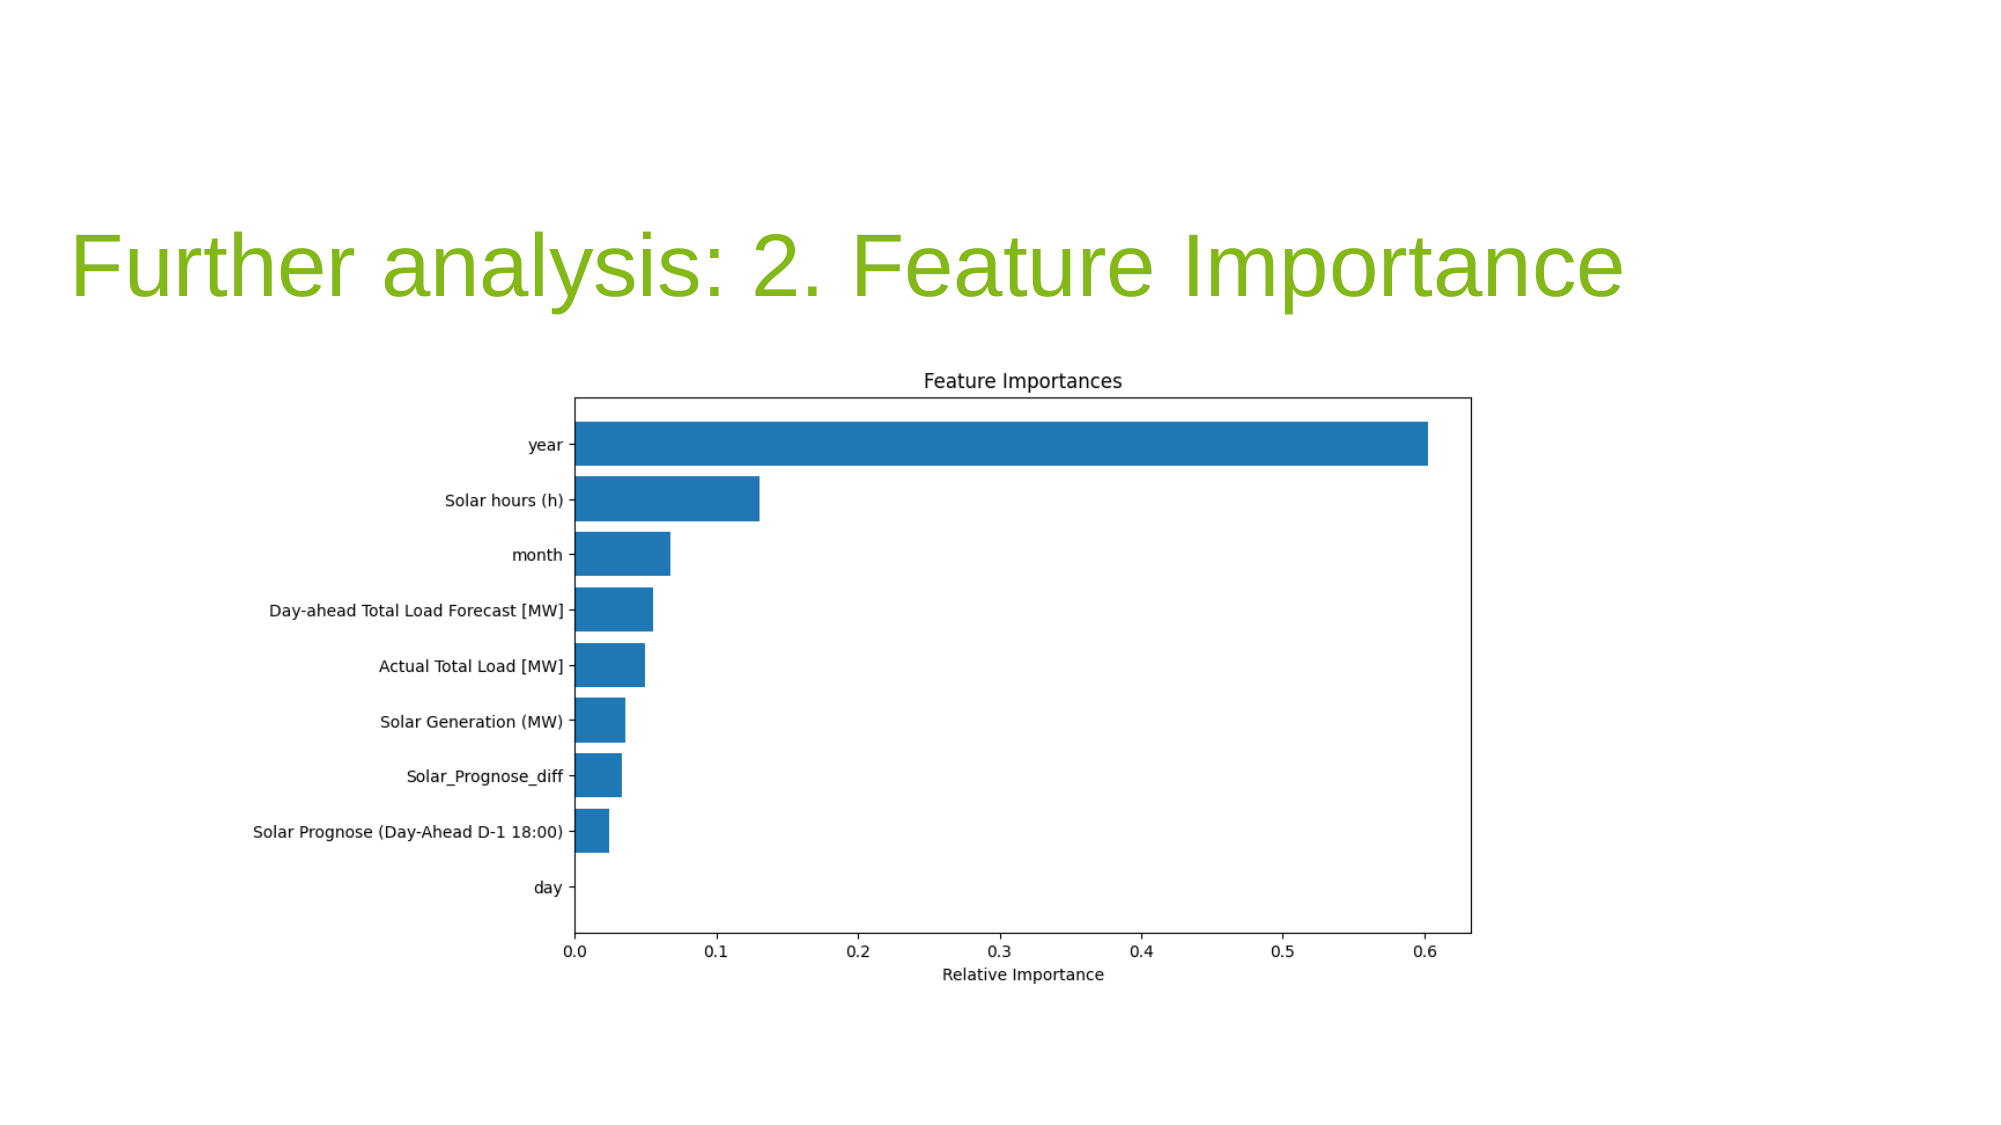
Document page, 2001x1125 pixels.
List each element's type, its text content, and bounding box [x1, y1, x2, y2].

picture [253, 365, 1479, 985]
title Further analysis: 2. Feature Importance [55, 200, 1946, 311]
